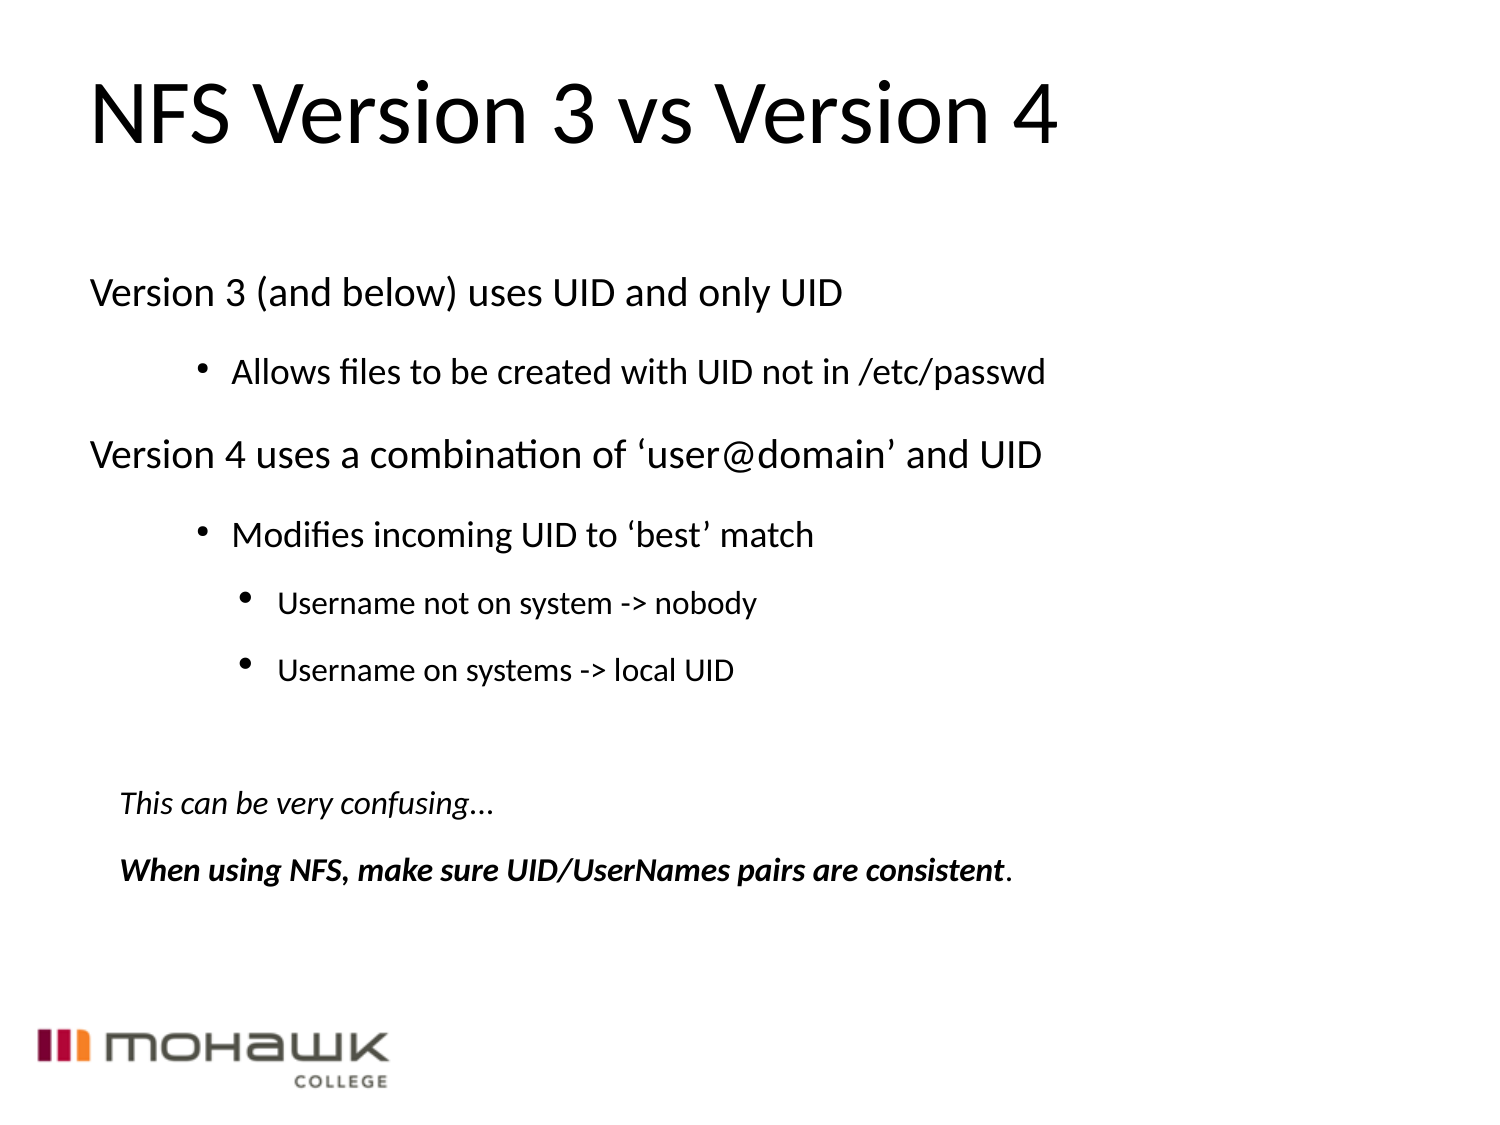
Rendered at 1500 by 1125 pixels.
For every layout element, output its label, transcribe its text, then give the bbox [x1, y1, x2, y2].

text_box Version 3 (and below) uses UID and only UID Allows files to be created with UID not in /etc/passwd Version 4 uses a combination of ‘user@domain’ and UID Modifies incoming UID to ‘best’ match Username not on system -> nobody Username on systems -> local UID This can be very confusing... When using NFS, make sure UID/UserNames pairs are consistent. [75, 232, 1425, 938]
text_box NFS Version 3 vs Version 4 [75, 45, 1425, 232]
picture [5, 1000, 422, 1118]
